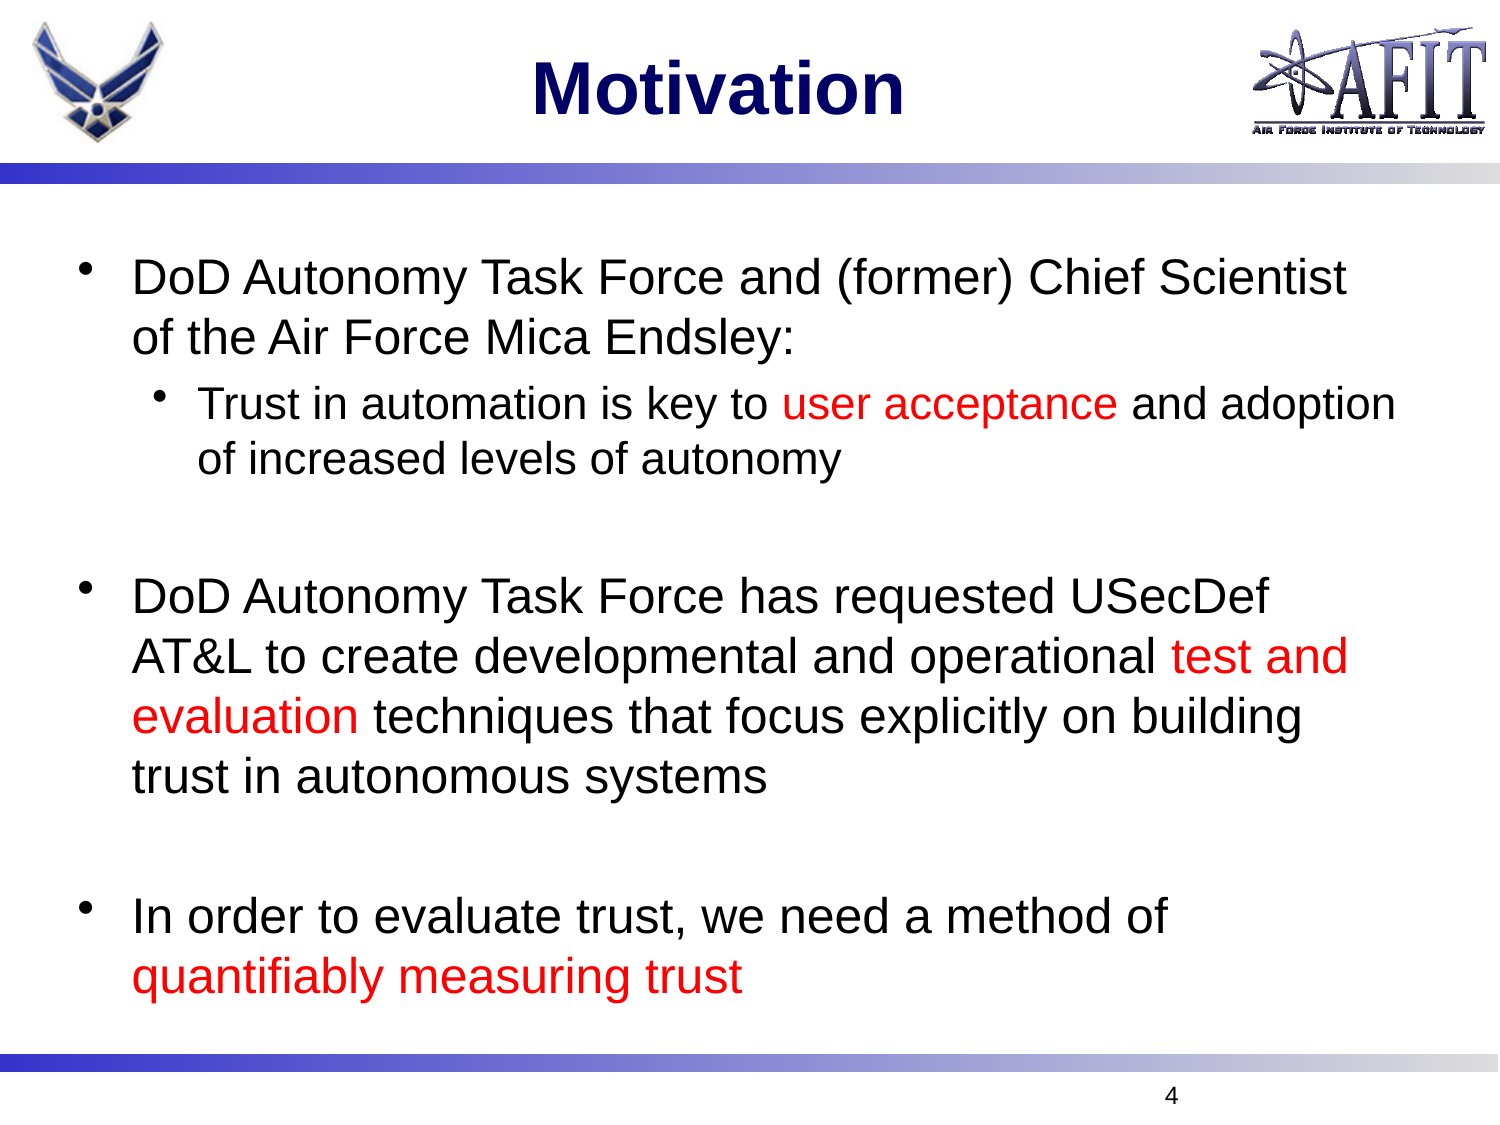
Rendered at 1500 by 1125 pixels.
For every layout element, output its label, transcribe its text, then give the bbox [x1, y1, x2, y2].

list DoD Autonomy Task Force and (former) Chief Scientist of the Air Force Mica Endsley: Trust in automation is key to user acceptance and adoption of increased levels of autonomy DoD Autonomy Task Force has requested USecDef AT&L to create developmental and operational test and evaluation techniques that focus explicitly on building trust in autonomous systems In order to evaluate trust, we need a method of quantifiably measuring trust [62, 237, 1412, 913]
picture [1275, 24, 1488, 139]
picture [32, 21, 163, 143]
slide_number <number> [1149, 1065, 1500, 1125]
title Motivation [163, 0, 1275, 169]
